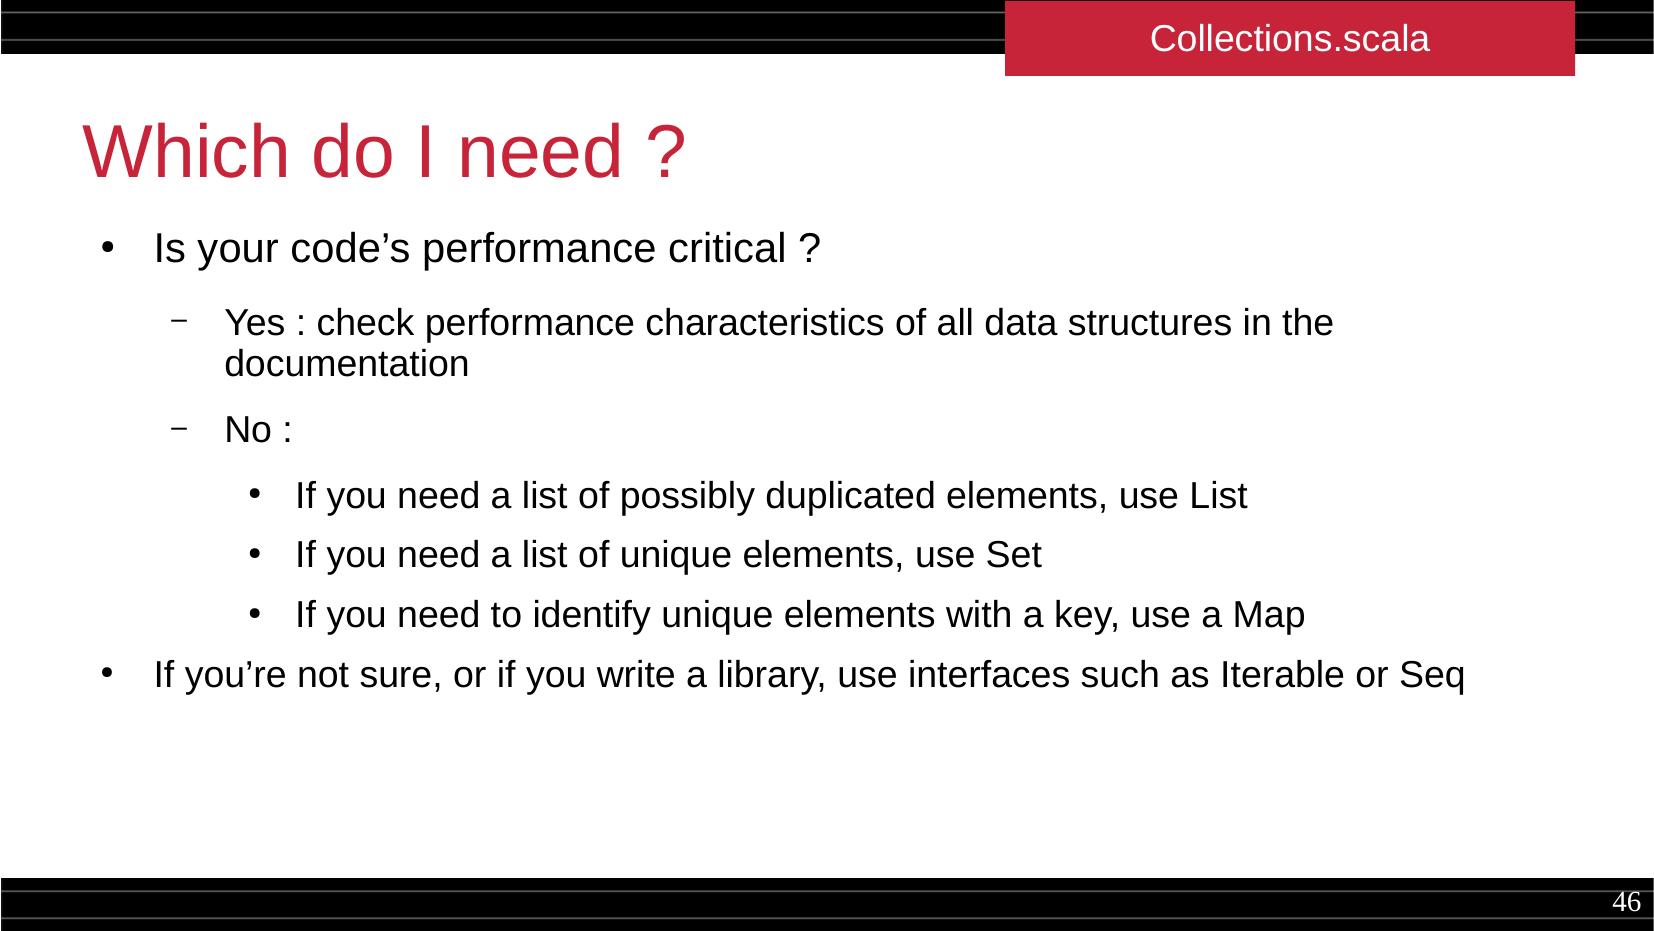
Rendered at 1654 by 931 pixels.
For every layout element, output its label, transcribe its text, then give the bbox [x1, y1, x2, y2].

picture [1, 0, 1005, 54]
list Is your code’s performance critical ? Yes : check performance characteristics of all data structures in the documentation No : If you need a list of possibly duplicated elements, use List If you need a list of unique elements, use Set If you need to identify unique elements with a key, use a Map If you’re not sure, or if you write a library, use interfaces such as Iterable or Seq [82, 225, 1571, 856]
text_box Collections.scala [1005, 0, 1576, 76]
title Which do I need ? [82, 92, 1571, 211]
picture [1576, 0, 1654, 54]
picture [1, 878, 1654, 931]
